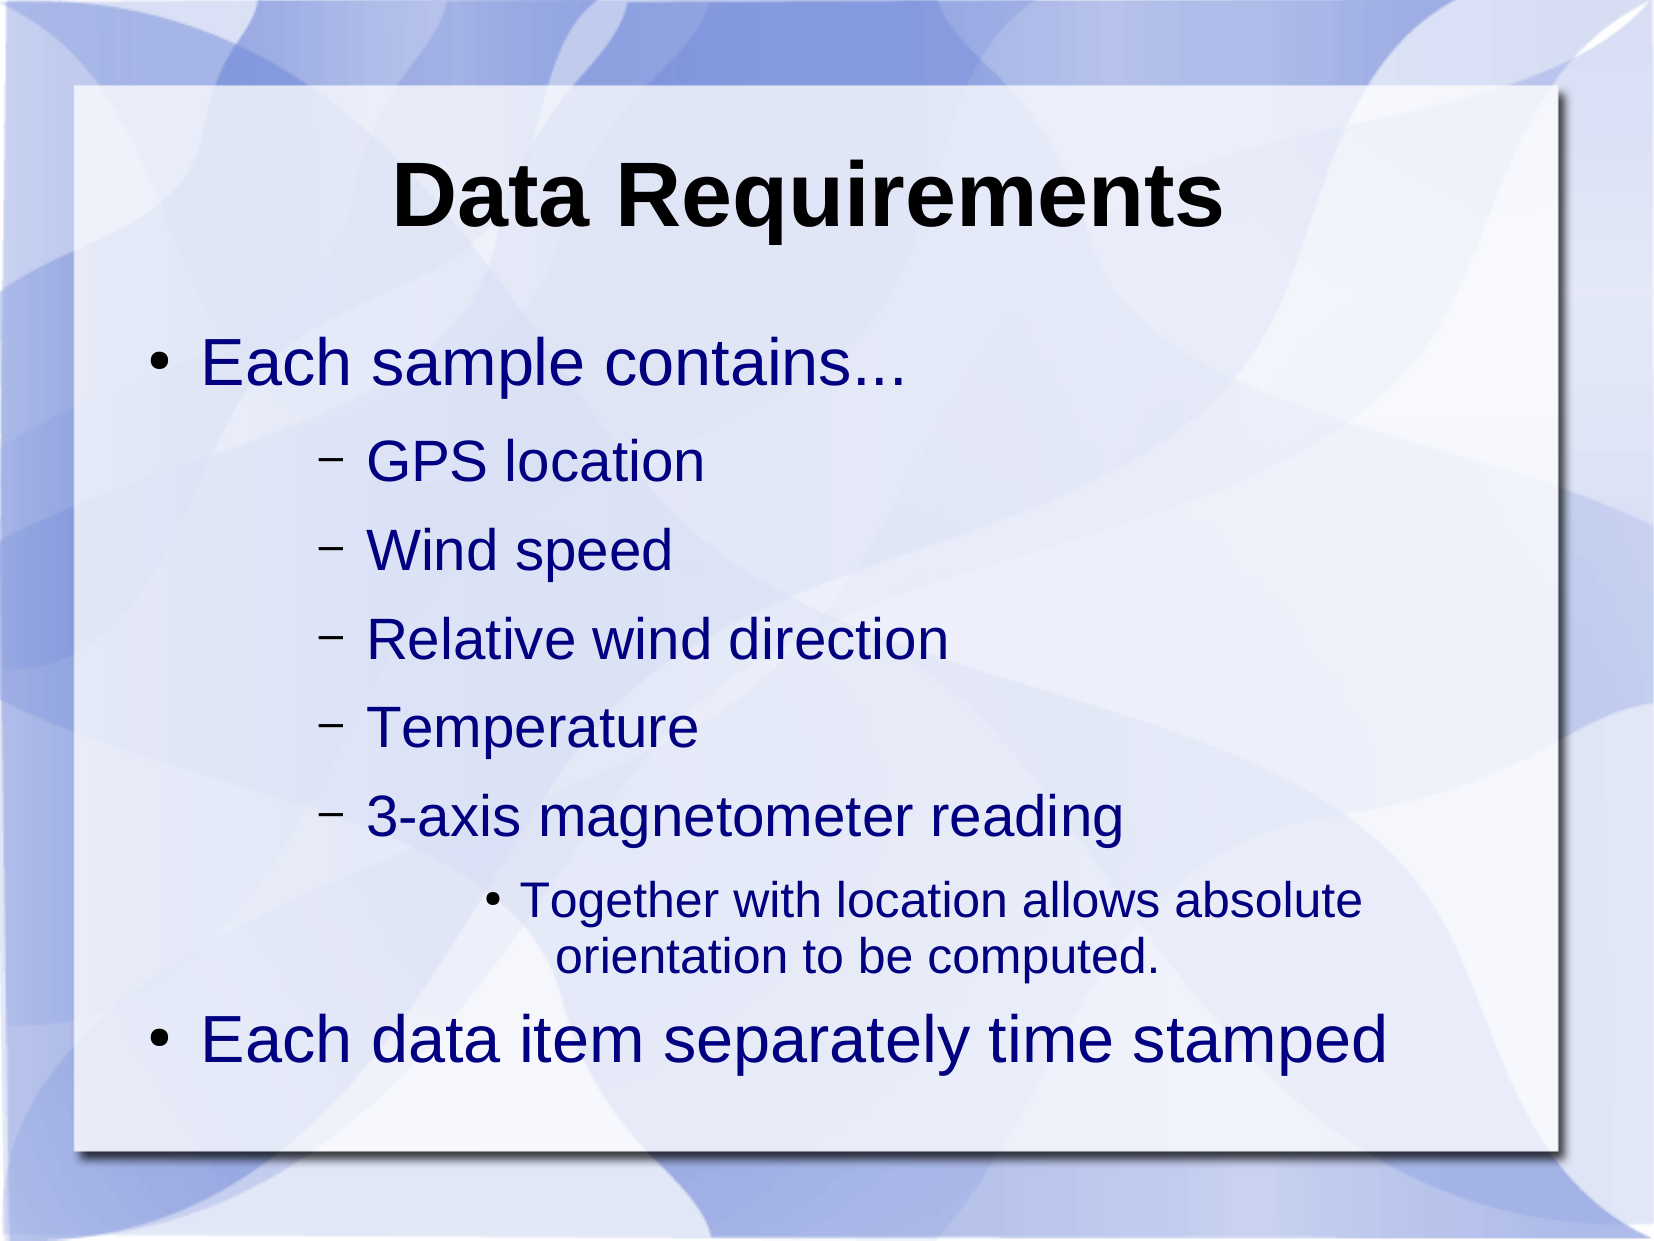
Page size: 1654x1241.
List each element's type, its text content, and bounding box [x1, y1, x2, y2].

list Each sample contains... GPS location Wind speed Relative wind direction Temperature 3-axis magnetometer reading Together with location allows absolute orientation to be computed. Each data item separately time stamped [129, 324, 1489, 1076]
picture [0, 0, 1654, 1241]
title Data Requirements [82, 98, 1536, 291]
